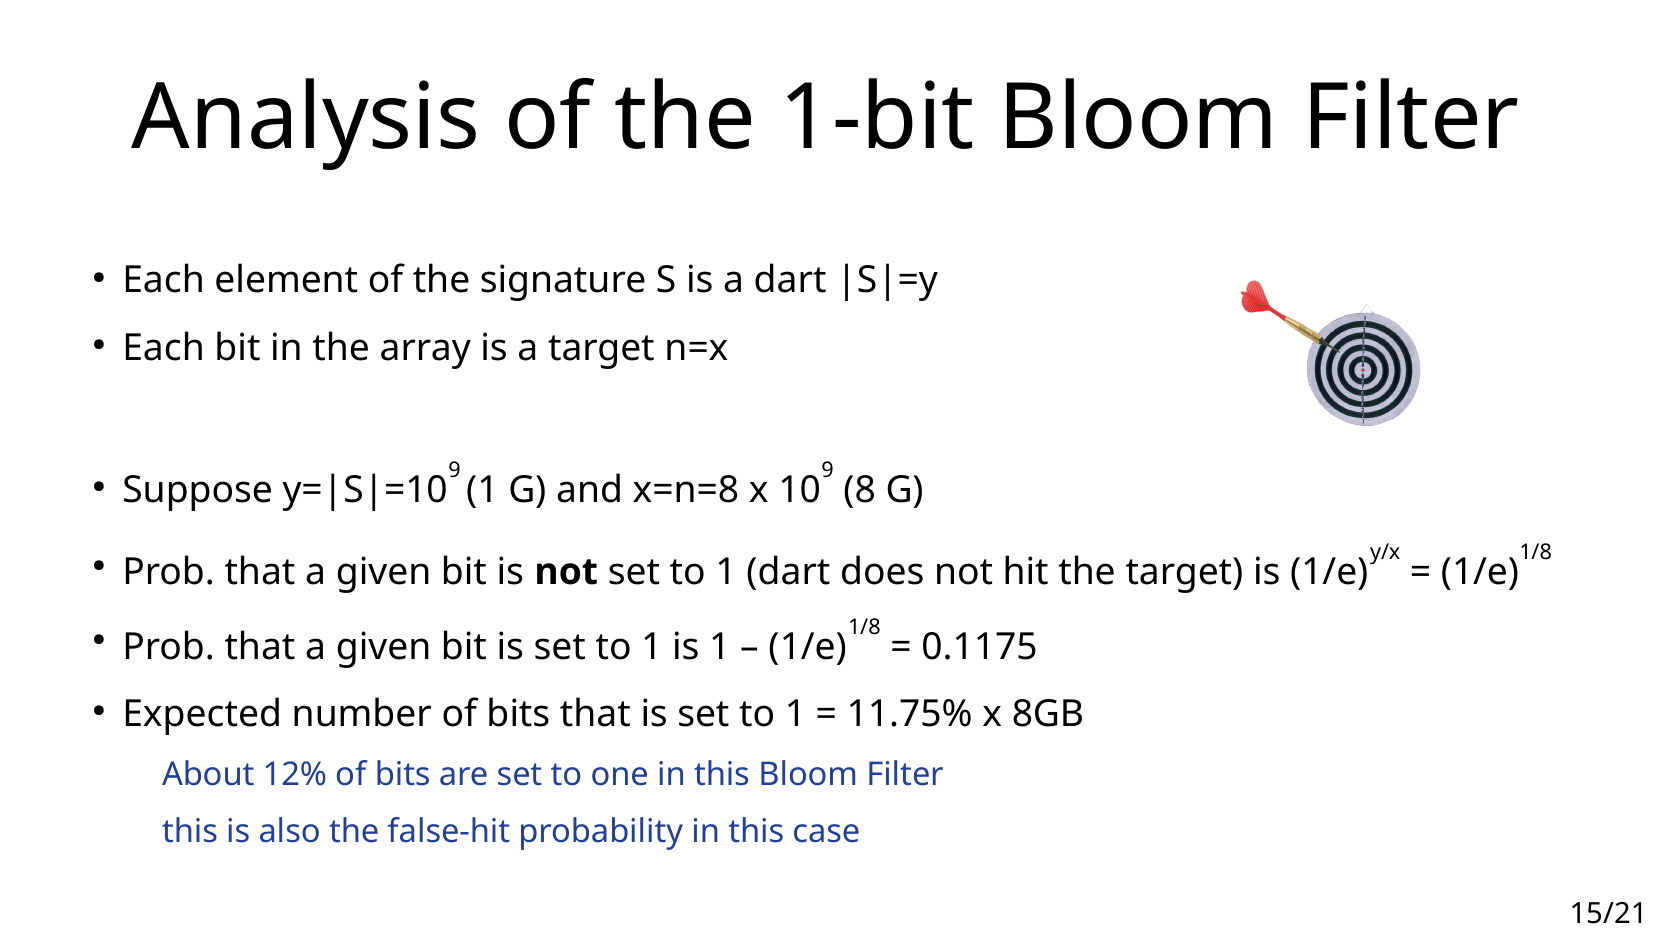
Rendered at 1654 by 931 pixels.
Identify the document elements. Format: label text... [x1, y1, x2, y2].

title Analysis of the 1-bit Bloom Filter [82, 1, 1571, 226]
list Each element of the signature S is a dart |S|=y Each bit in the array is a target n=x Suppose y=|S|=109 (1 G) and x=n=8 x 109 (8 G) Prob. that a given bit is not set to 1 (dart does not hit the target) is (1/e)y/x = (1/e)1/8 Prob. that a given bit is set to 1 is 1 – (1/e)1/8 = 0.1175 Expected number of bits that is set to 1 = 11.75% x 8GB About 12% of bits are set to one in this Bloom Filter this is also the false-hit probability in this case [82, 253, 1571, 874]
picture [1234, 258, 1451, 457]
